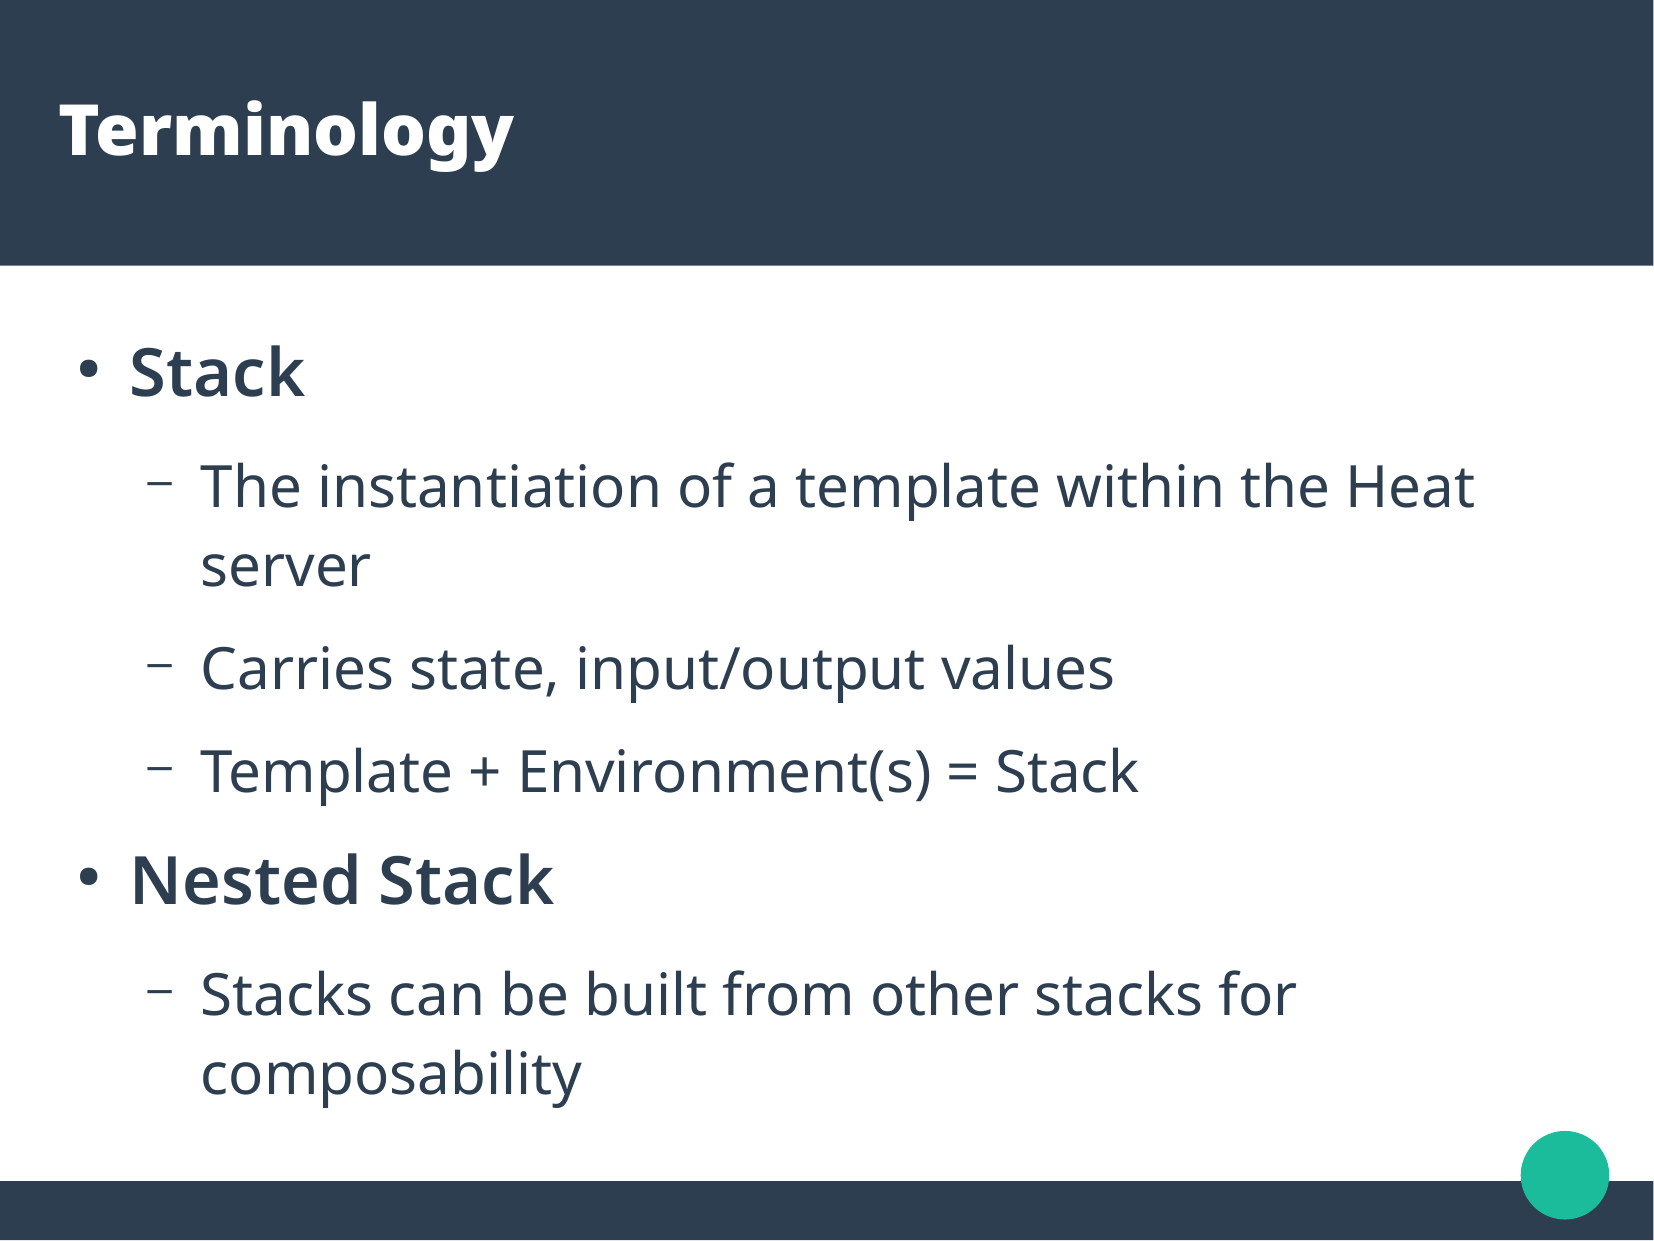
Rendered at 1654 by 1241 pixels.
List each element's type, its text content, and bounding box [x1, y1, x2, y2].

title Terminology [59, 49, 1595, 207]
list Stack The instantiation of a template within the Heat server Carries state, input/output values Template + Environment(s) = Stack Nested Stack Stacks can be built from other stacks for composability [59, 324, 1595, 1152]
